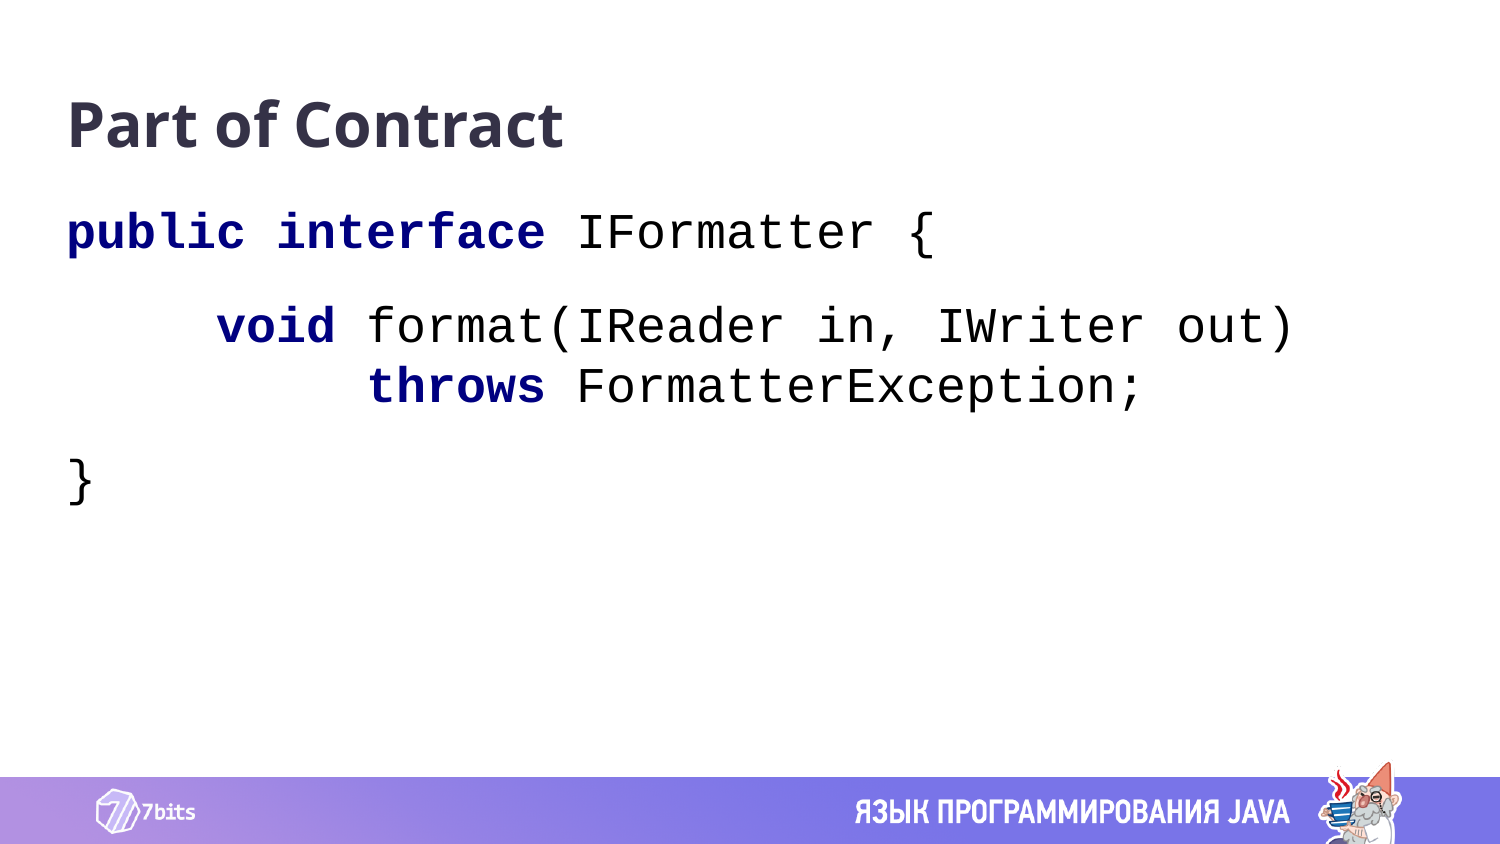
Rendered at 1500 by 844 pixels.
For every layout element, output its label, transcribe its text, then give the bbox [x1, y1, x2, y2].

list public interface IFormatter { void format(IReader in, IWriter out) throws FormatterException; } [51, 184, 1449, 745]
title Part of Contract [51, 69, 1449, 164]
picture [0, 717, 1500, 844]
